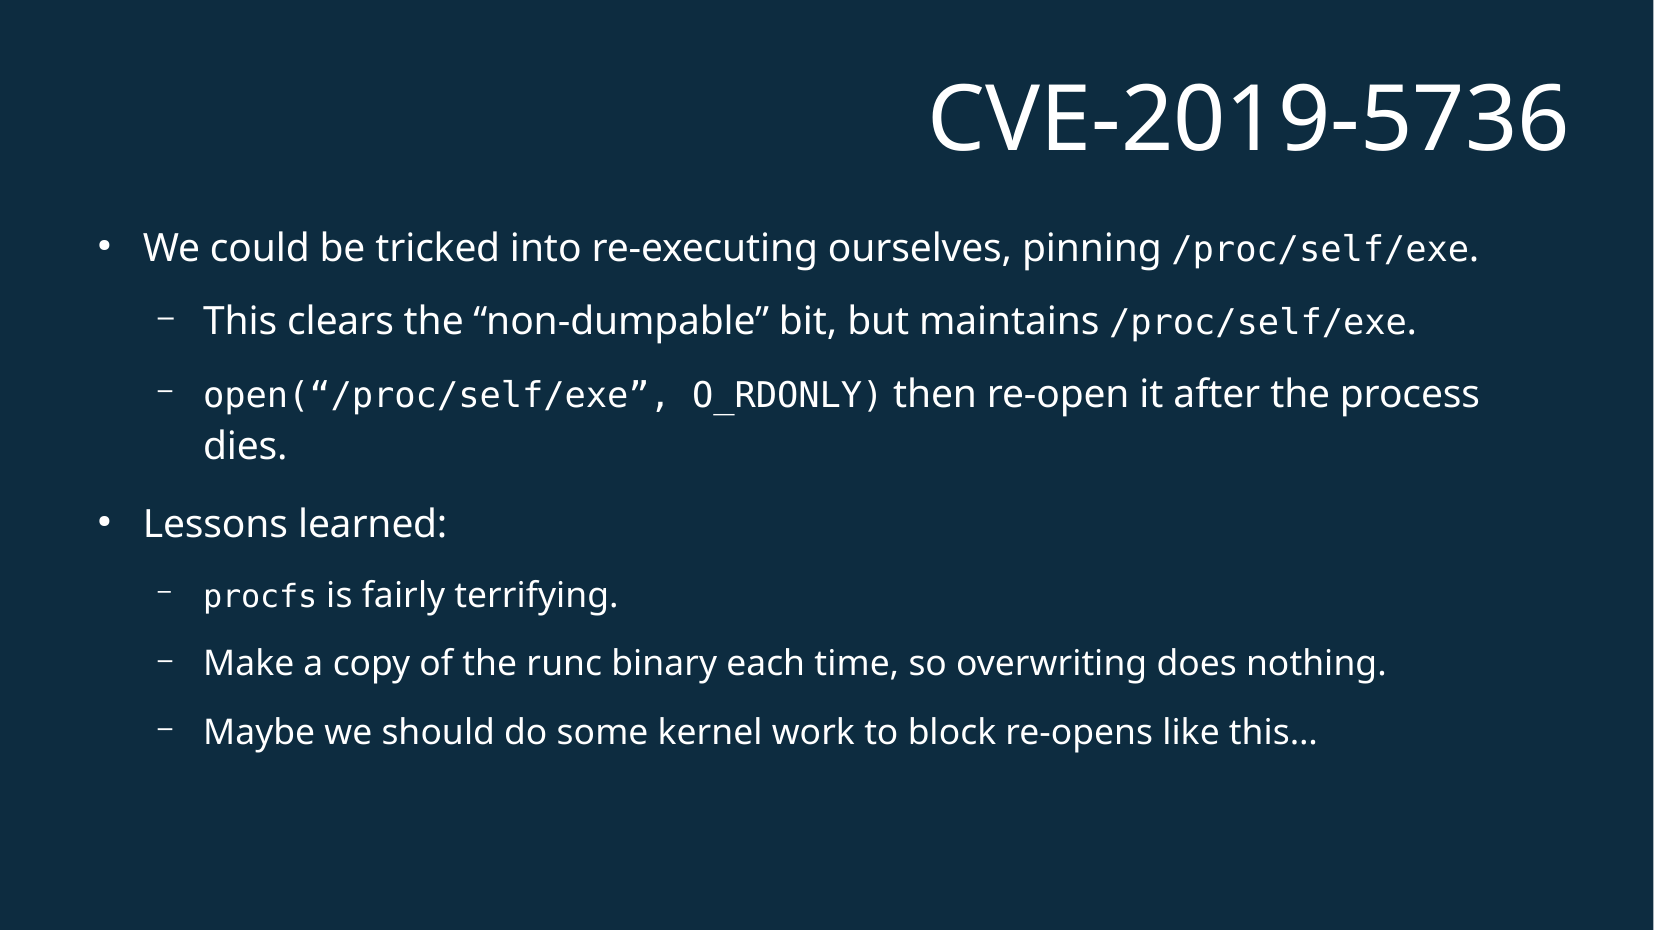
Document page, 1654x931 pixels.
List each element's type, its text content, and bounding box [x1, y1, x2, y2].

list We could be tricked into re-executing ourselves, pinning /proc/self/exe. This clears the “non-dumpable” bit, but maintains /proc/self/exe. open(“/proc/self/exe”, O_RDONLY) then re-open it after the process dies. Lessons learned: procfs is fairly terrifying. Make a copy of the runc binary each time, so overwriting does nothing. Maybe we should do some kernel work to block re-opens like this… [82, 217, 1571, 758]
title CVE-2019-5736 [82, 37, 1571, 193]
